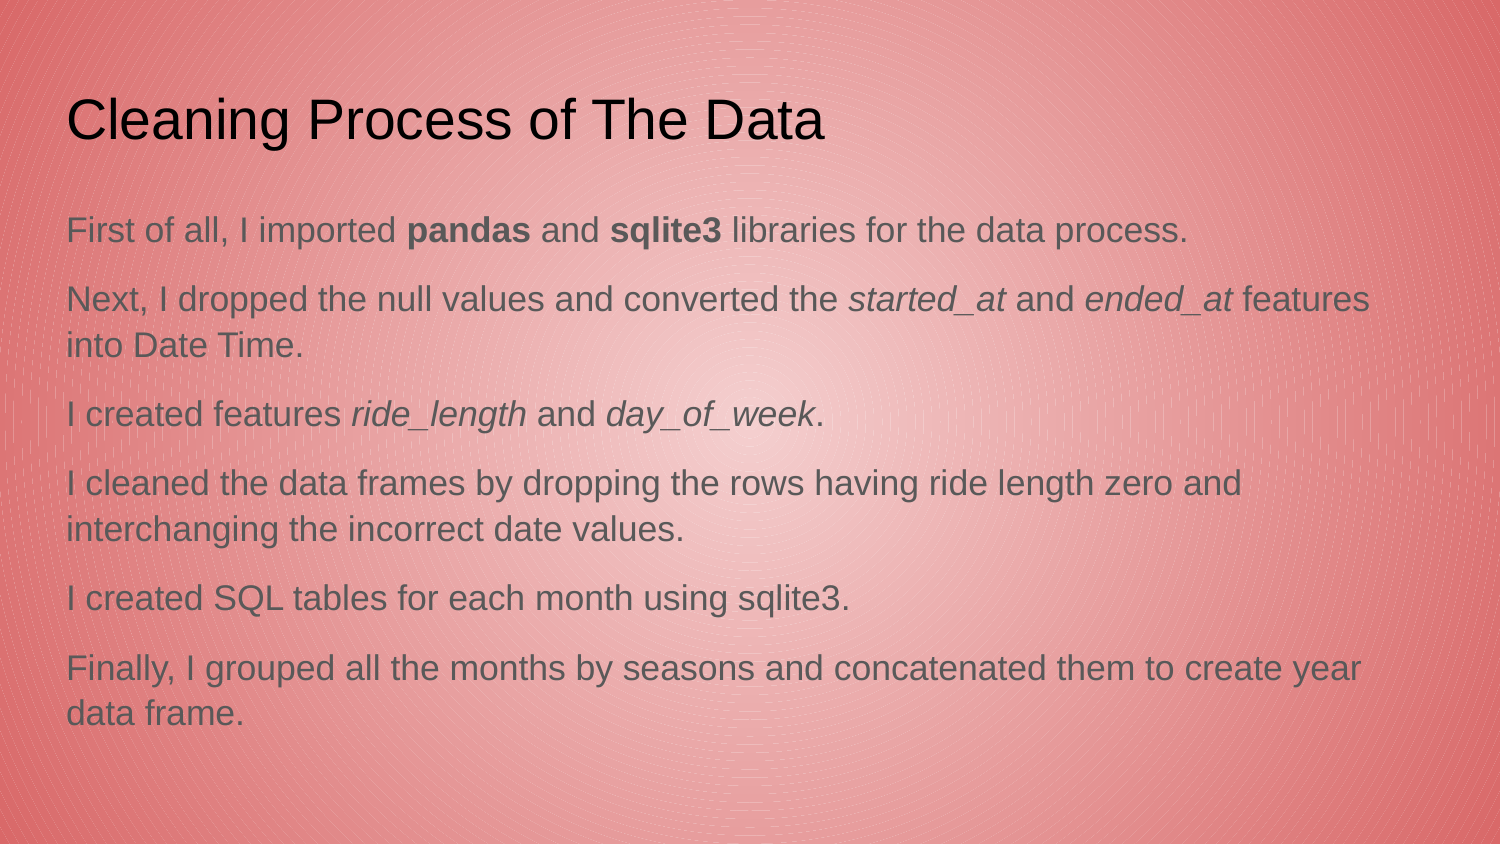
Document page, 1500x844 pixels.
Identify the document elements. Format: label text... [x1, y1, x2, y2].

list First of all, I imported pandas and sqlite3 libraries for the data process. Next, I dropped the null values and converted the started_at and ended_at features into Date Time. I created features ride_length and day_of_week. I cleaned the data frames by dropping the rows having ride length zero and interchanging the incorrect date values. I created SQL tables for each month using sqlite3. Finally, I grouped all the months by seasons and concatenated them to create year data frame. [51, 189, 1449, 750]
title Cleaning Process of The Data [51, 72, 1449, 167]
